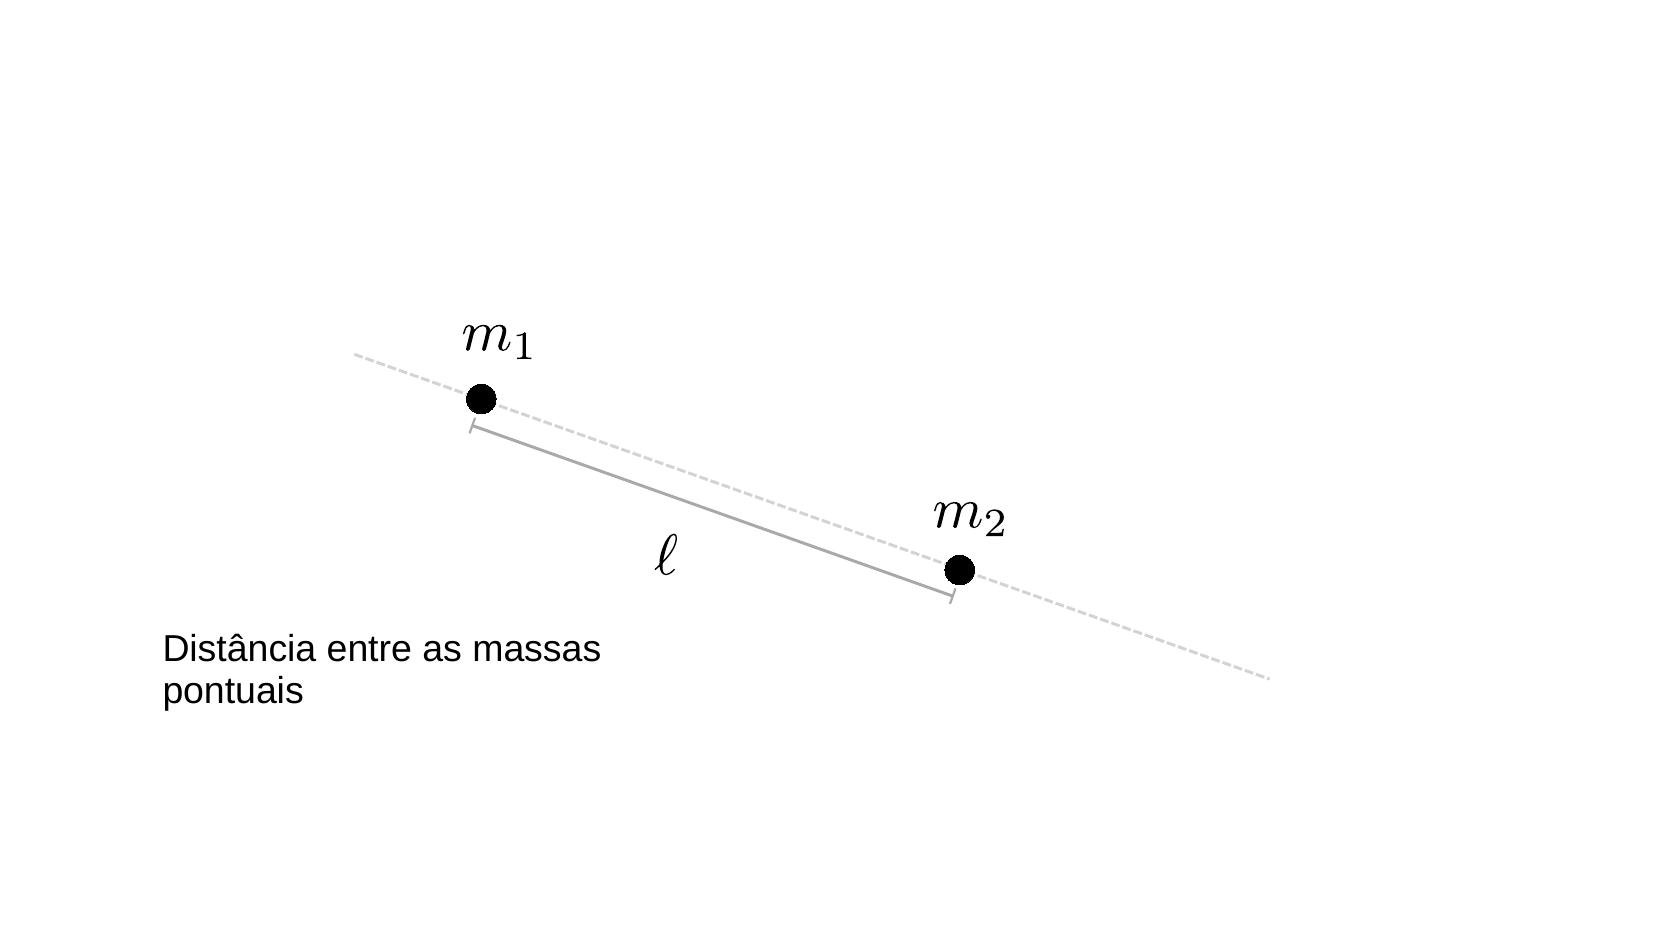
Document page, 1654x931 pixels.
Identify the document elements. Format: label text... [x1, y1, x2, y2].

text_box Distância entre as massas pontuais [147, 620, 650, 739]
text_box [466, 384, 497, 414]
picture [934, 501, 1004, 537]
picture [463, 324, 532, 360]
text_box [944, 555, 975, 585]
picture [652, 531, 680, 578]
